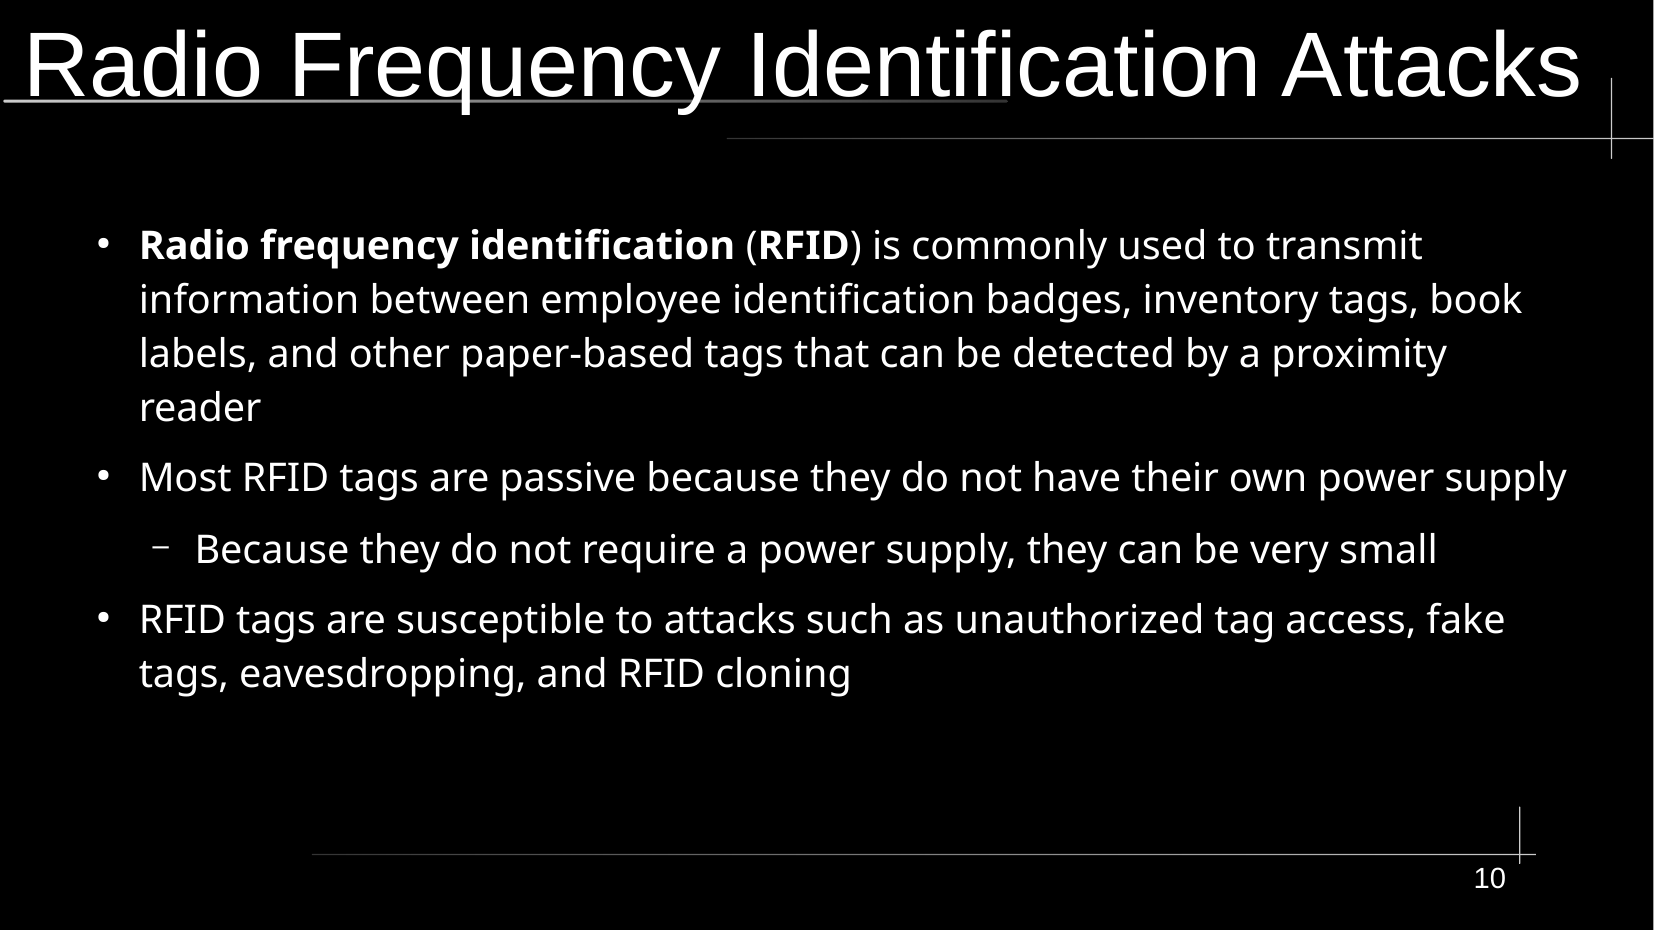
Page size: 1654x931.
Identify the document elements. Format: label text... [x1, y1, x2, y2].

title Radio Frequency Identification Attacks [23, 11, 1589, 119]
list Radio frequency identification (RFID) is commonly used to transmit information between employee identification badges, inventory tags, book labels, and other paper-based tags that can be detected by a proximity reader Most RFID tags are passive because they do not have their own power supply Because they do not require a power supply, they can be very small RFID tags are susceptible to attacks such as unauthorized tag access, fake tags, eavesdropping, and RFID cloning [82, 217, 1571, 758]
